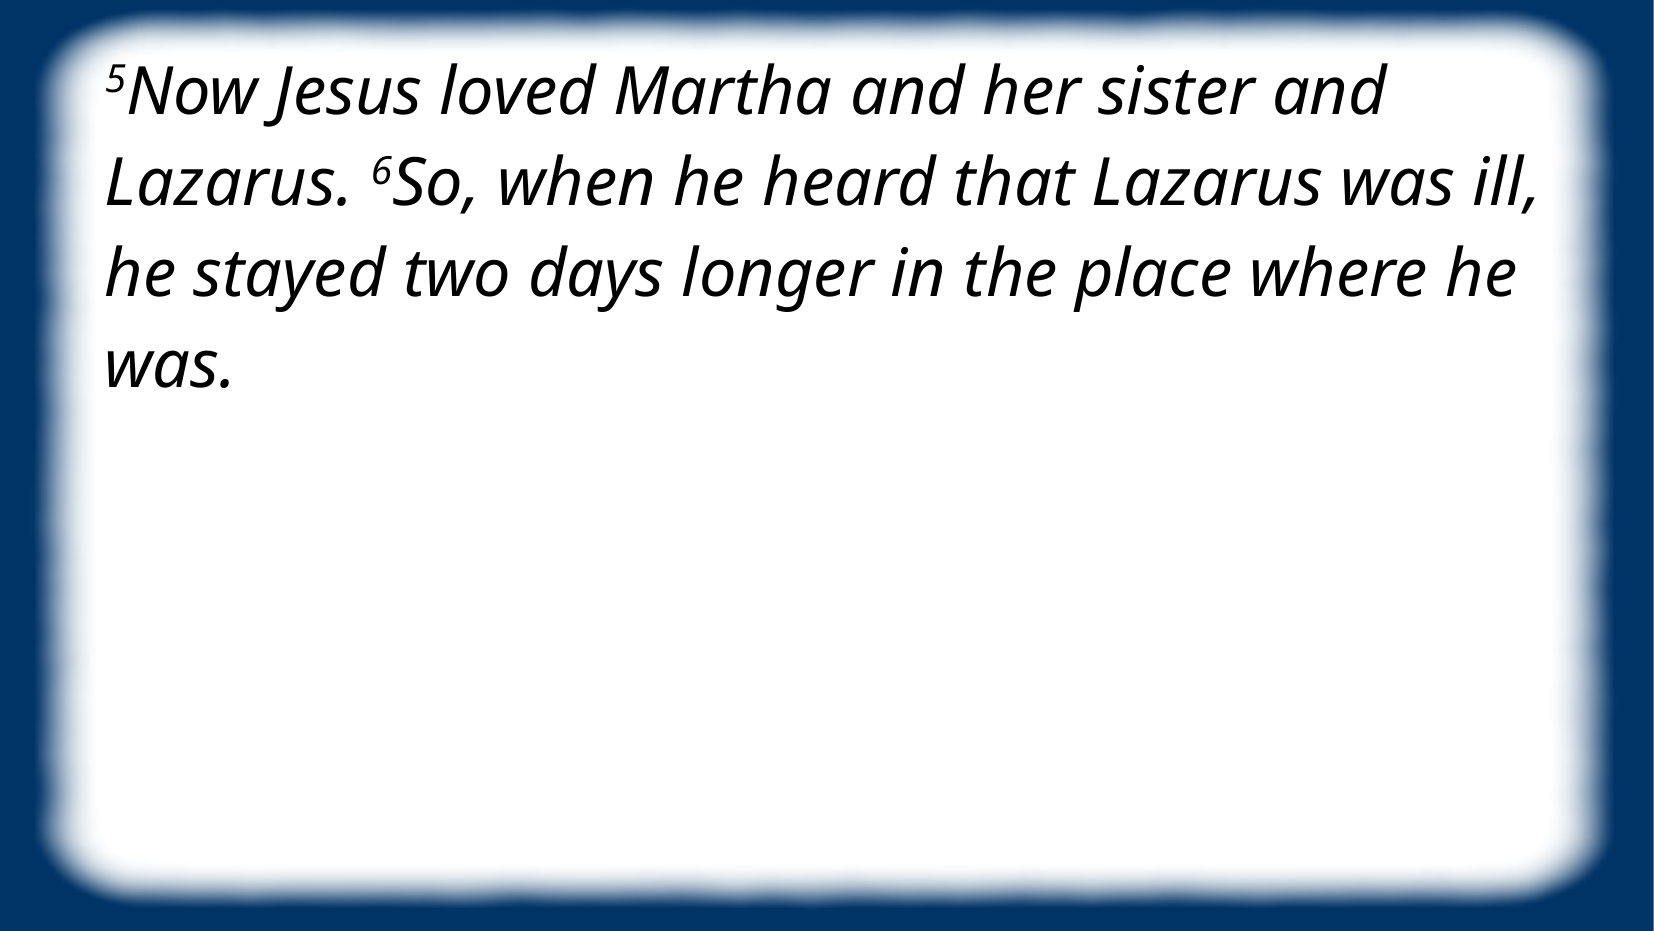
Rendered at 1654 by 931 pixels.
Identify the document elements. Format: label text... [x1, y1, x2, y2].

picture [0, 0, 1654, 931]
text_box 5Now Jesus loved Martha and her sister and Lazarus. 6So, when he heard that Lazarus was ill, he stayed two days longer in the place where he was. [90, 36, 1561, 436]
